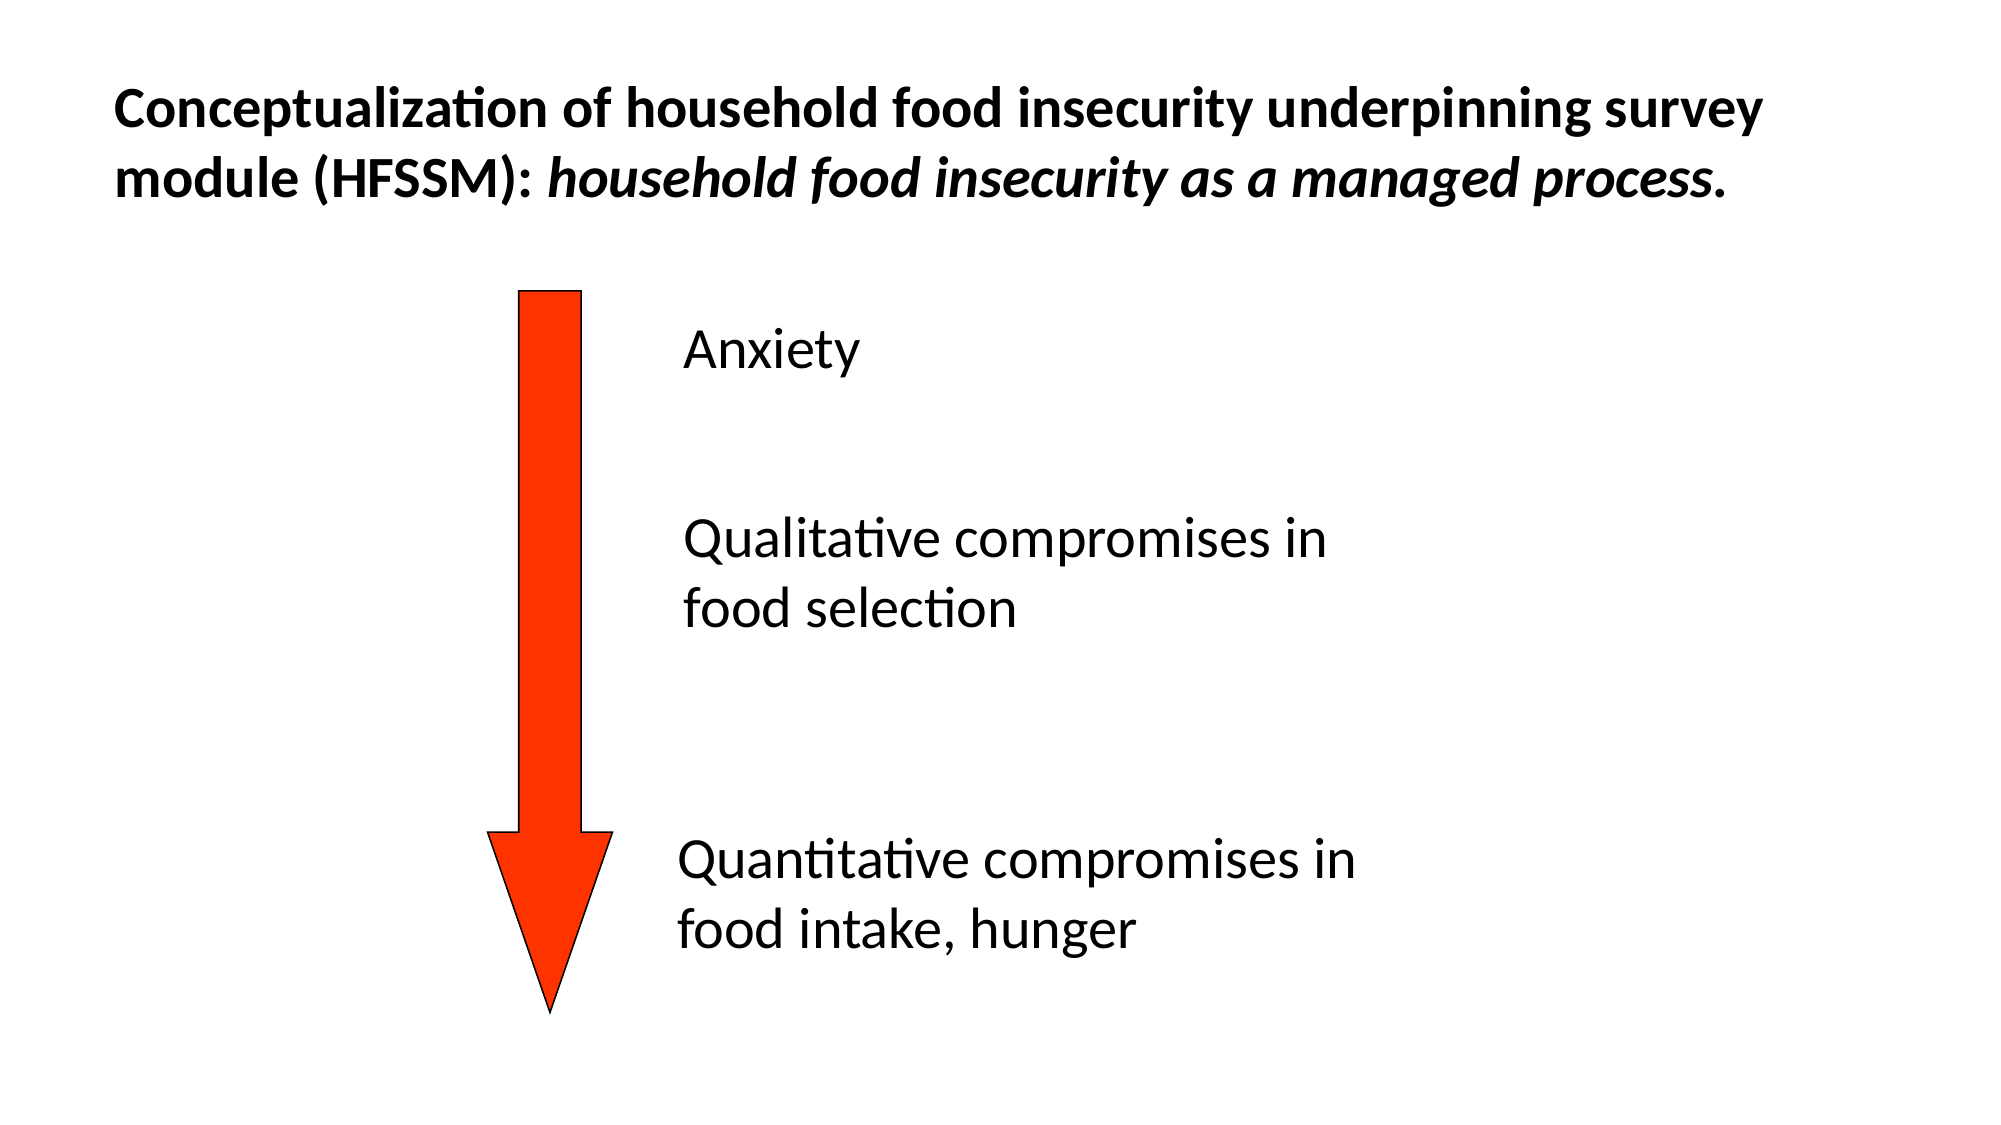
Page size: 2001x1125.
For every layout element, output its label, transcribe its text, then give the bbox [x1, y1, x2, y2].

title Conceptualization of household food insecurity underpinning survey module (HFSSM): household food insecurity as a managed process. [99, 45, 1900, 233]
text_box Qualitative compromises in food selection [669, 491, 1632, 647]
text_box Quantitative compromises in food intake, hunger [662, 812, 1625, 968]
text_box [487, 290, 613, 1013]
text_box Anxiety [669, 302, 1249, 388]
